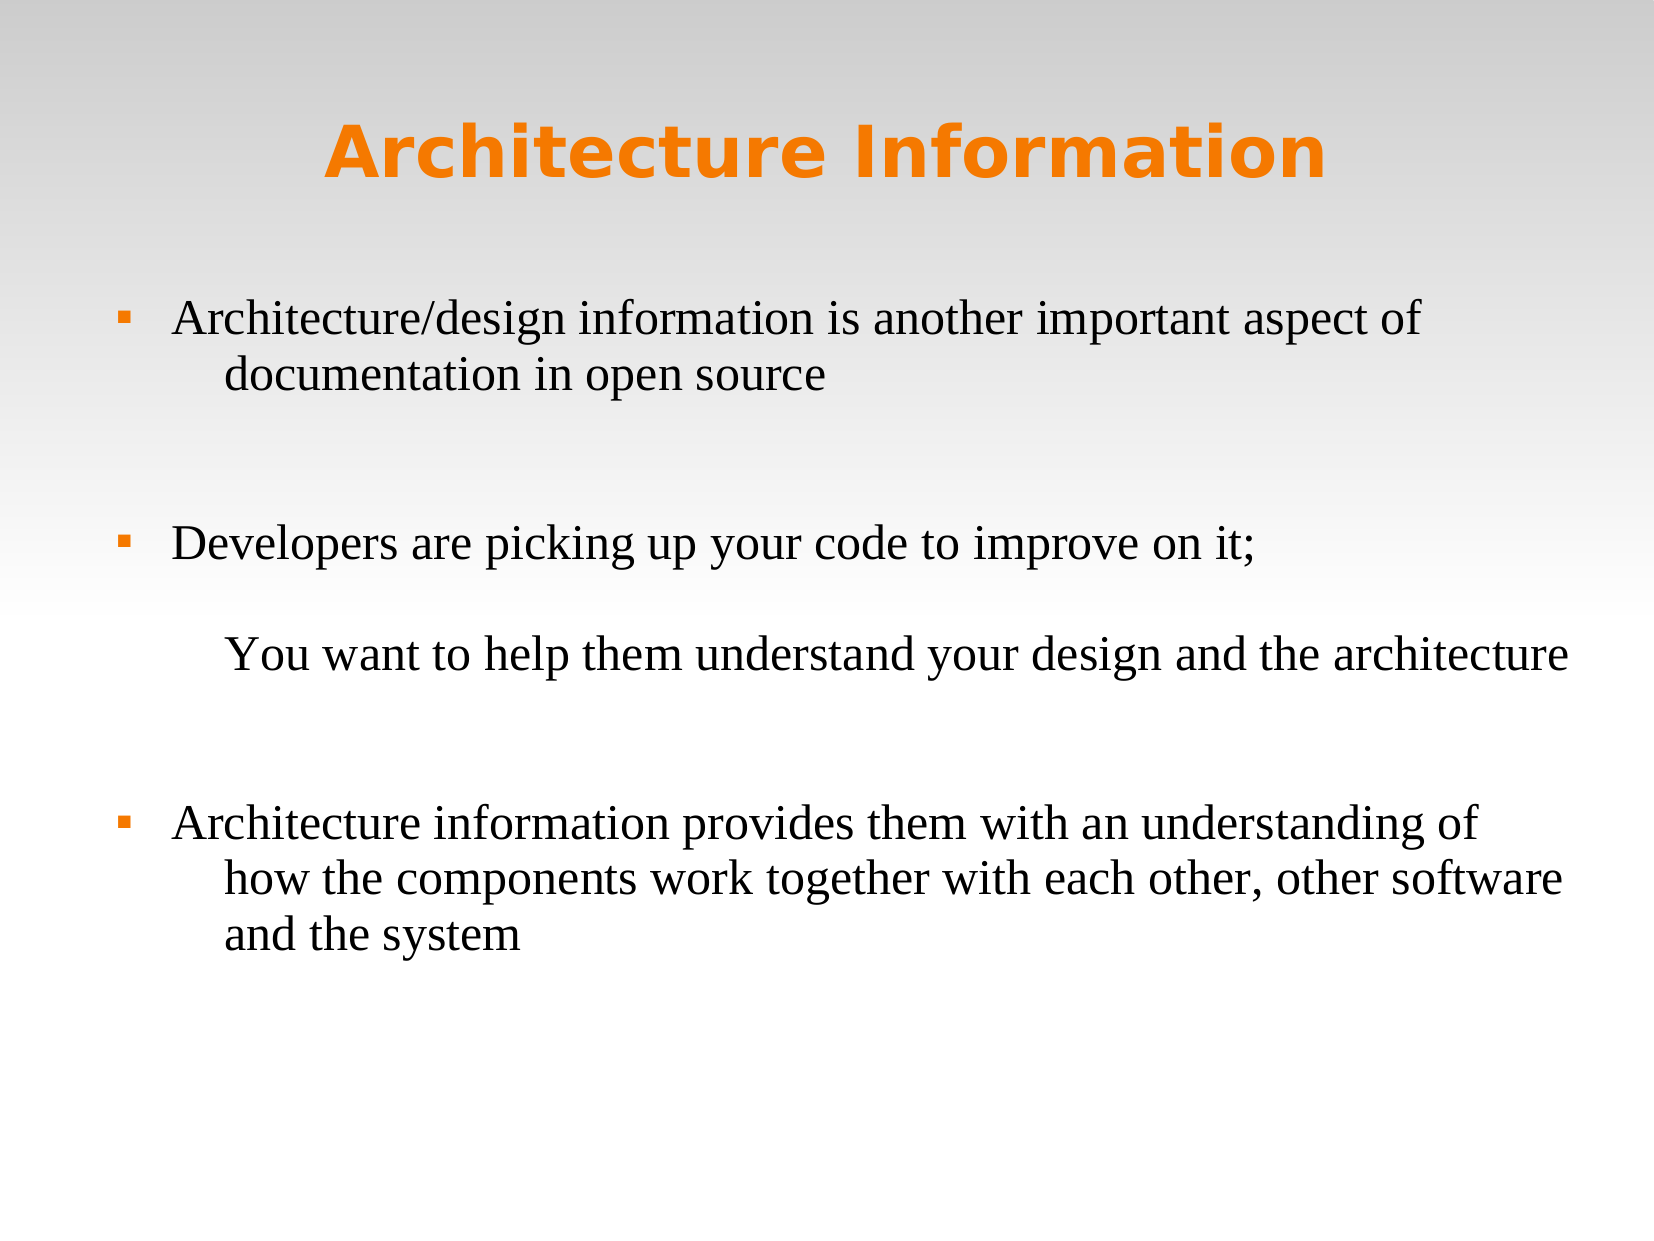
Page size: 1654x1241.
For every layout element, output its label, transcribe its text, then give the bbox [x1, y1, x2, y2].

list Architecture/design information is another important aspect of documentation in open source Developers are picking up your code to improve on it; You want to help them understand your design and the architecture Architecture information provides them with an understanding of how the components work together with each other, other software and the system [82, 290, 1571, 1109]
title Architecture Information [82, 49, 1571, 257]
